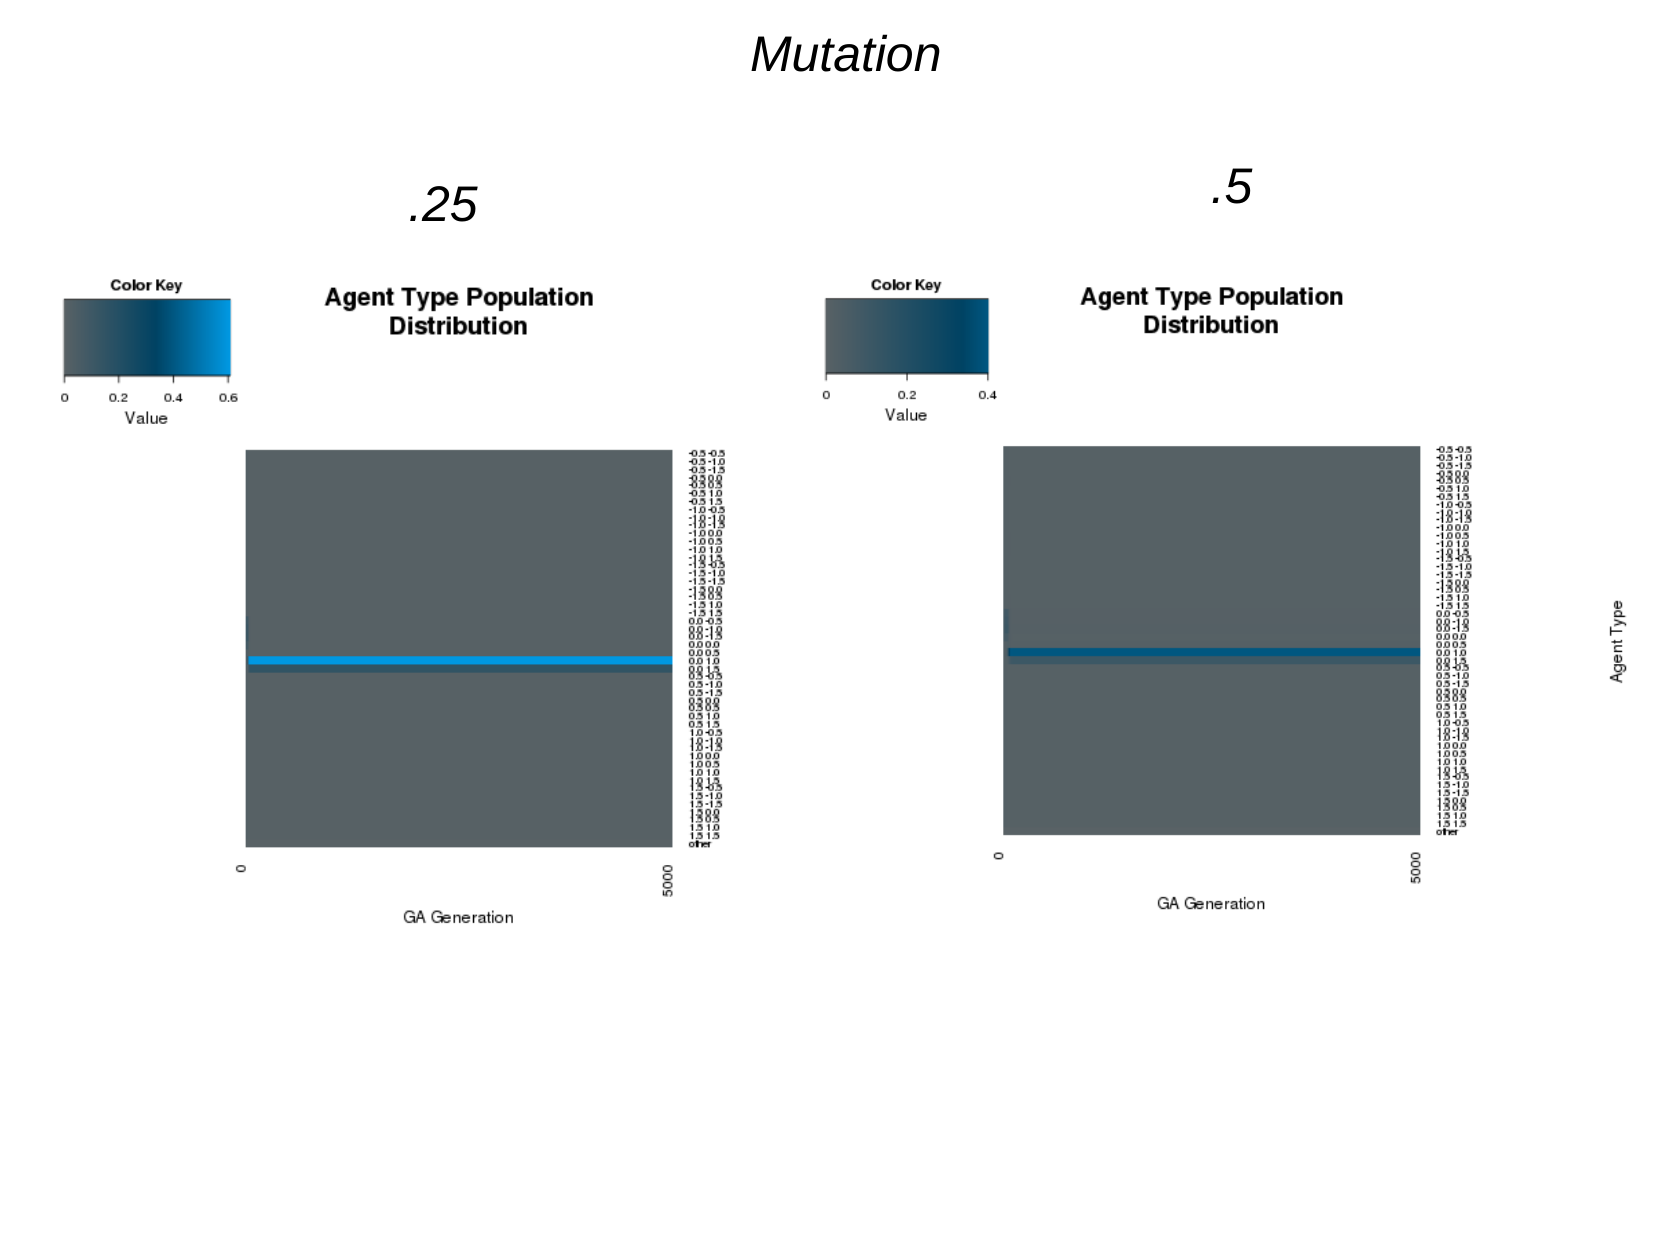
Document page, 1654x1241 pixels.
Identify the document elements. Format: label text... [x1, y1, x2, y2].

picture [5, 270, 1629, 931]
title .25 [270, 152, 616, 256]
title .5 [1059, 135, 1405, 238]
title Mutation [101, 2, 1591, 106]
